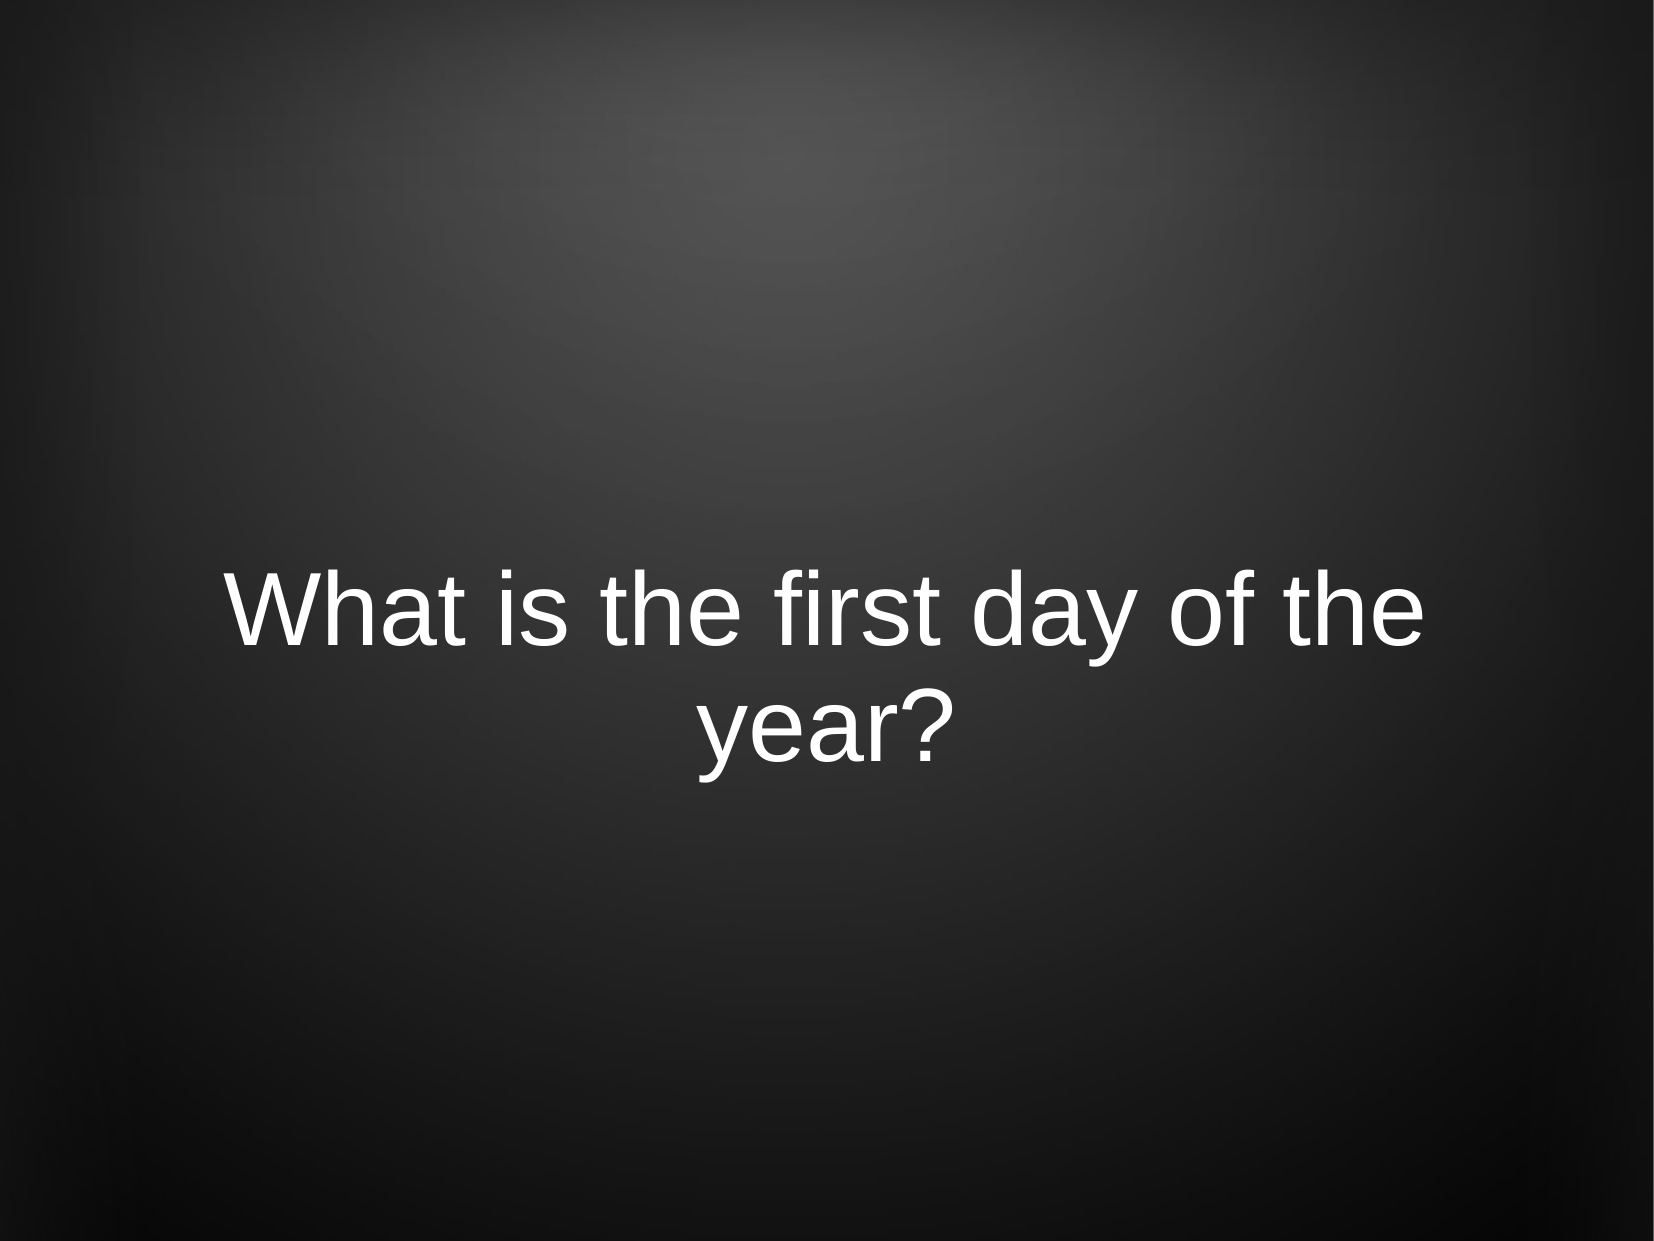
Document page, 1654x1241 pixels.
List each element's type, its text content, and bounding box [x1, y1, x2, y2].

text_box What is the first day of the year? [82, 543, 1571, 791]
picture [0, 0, 1654, 1241]
